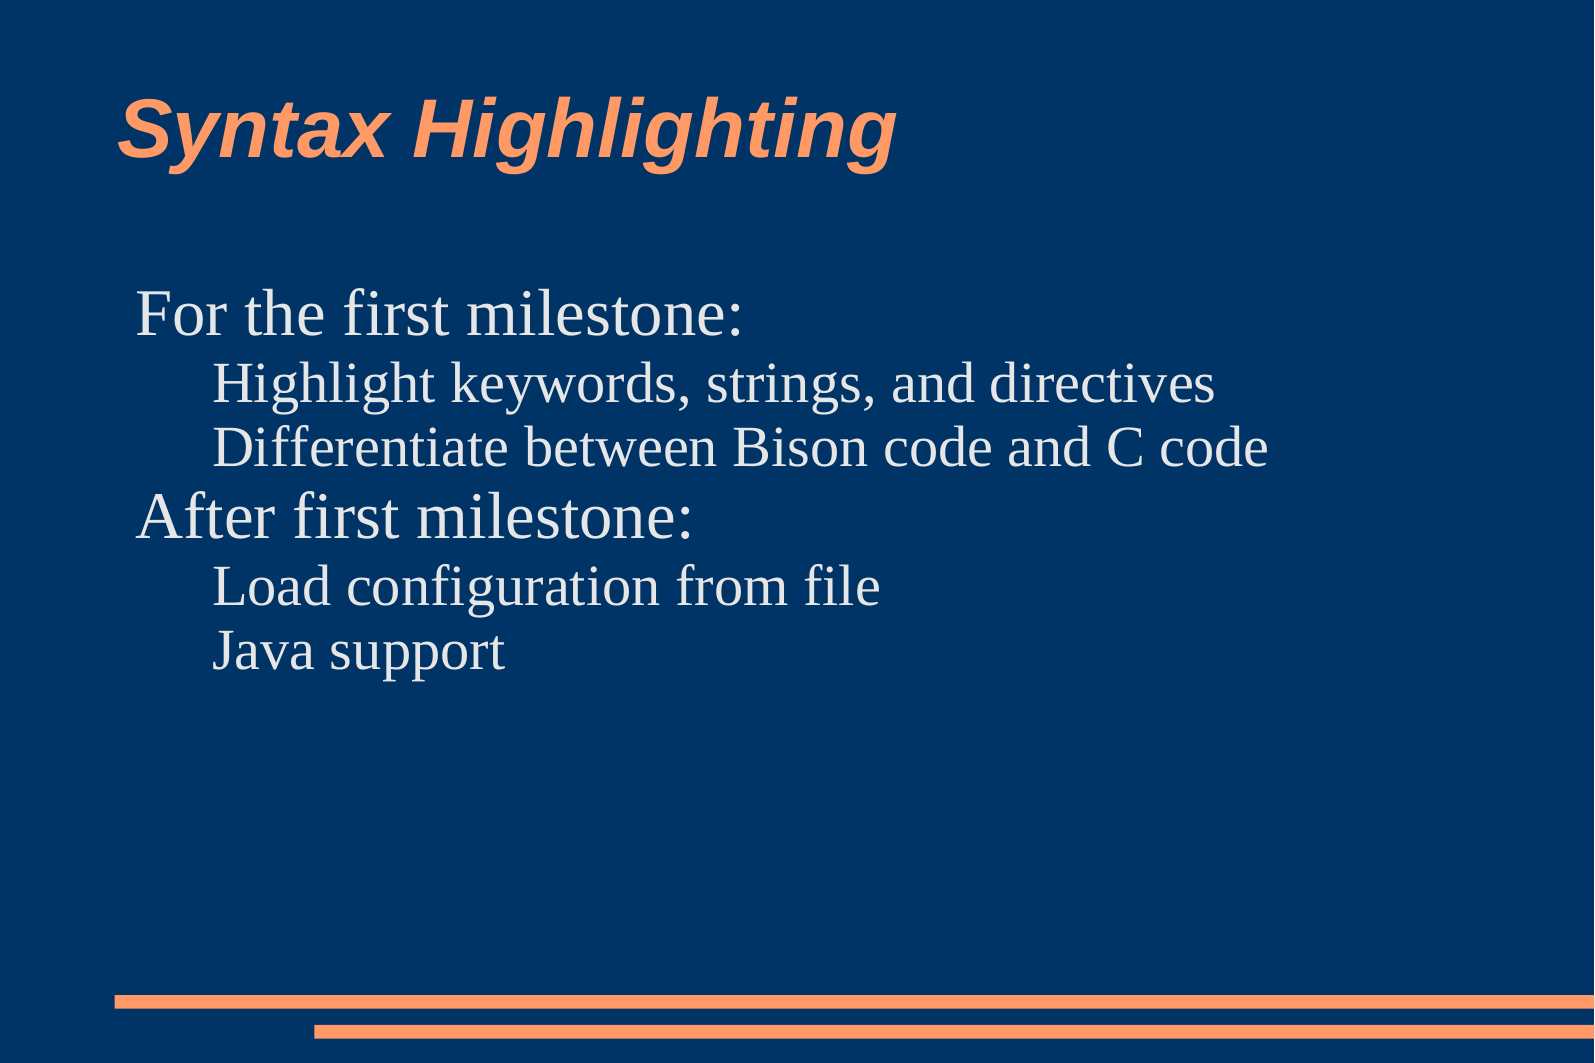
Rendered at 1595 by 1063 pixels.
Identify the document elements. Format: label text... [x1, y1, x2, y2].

title Syntax Highlighting [117, 39, 1479, 218]
list For the first milestone: Highlight keywords, strings, and directives Differentiate between Bison code and C code After first milestone: Load configuration from file Java support [117, 276, 1506, 971]
